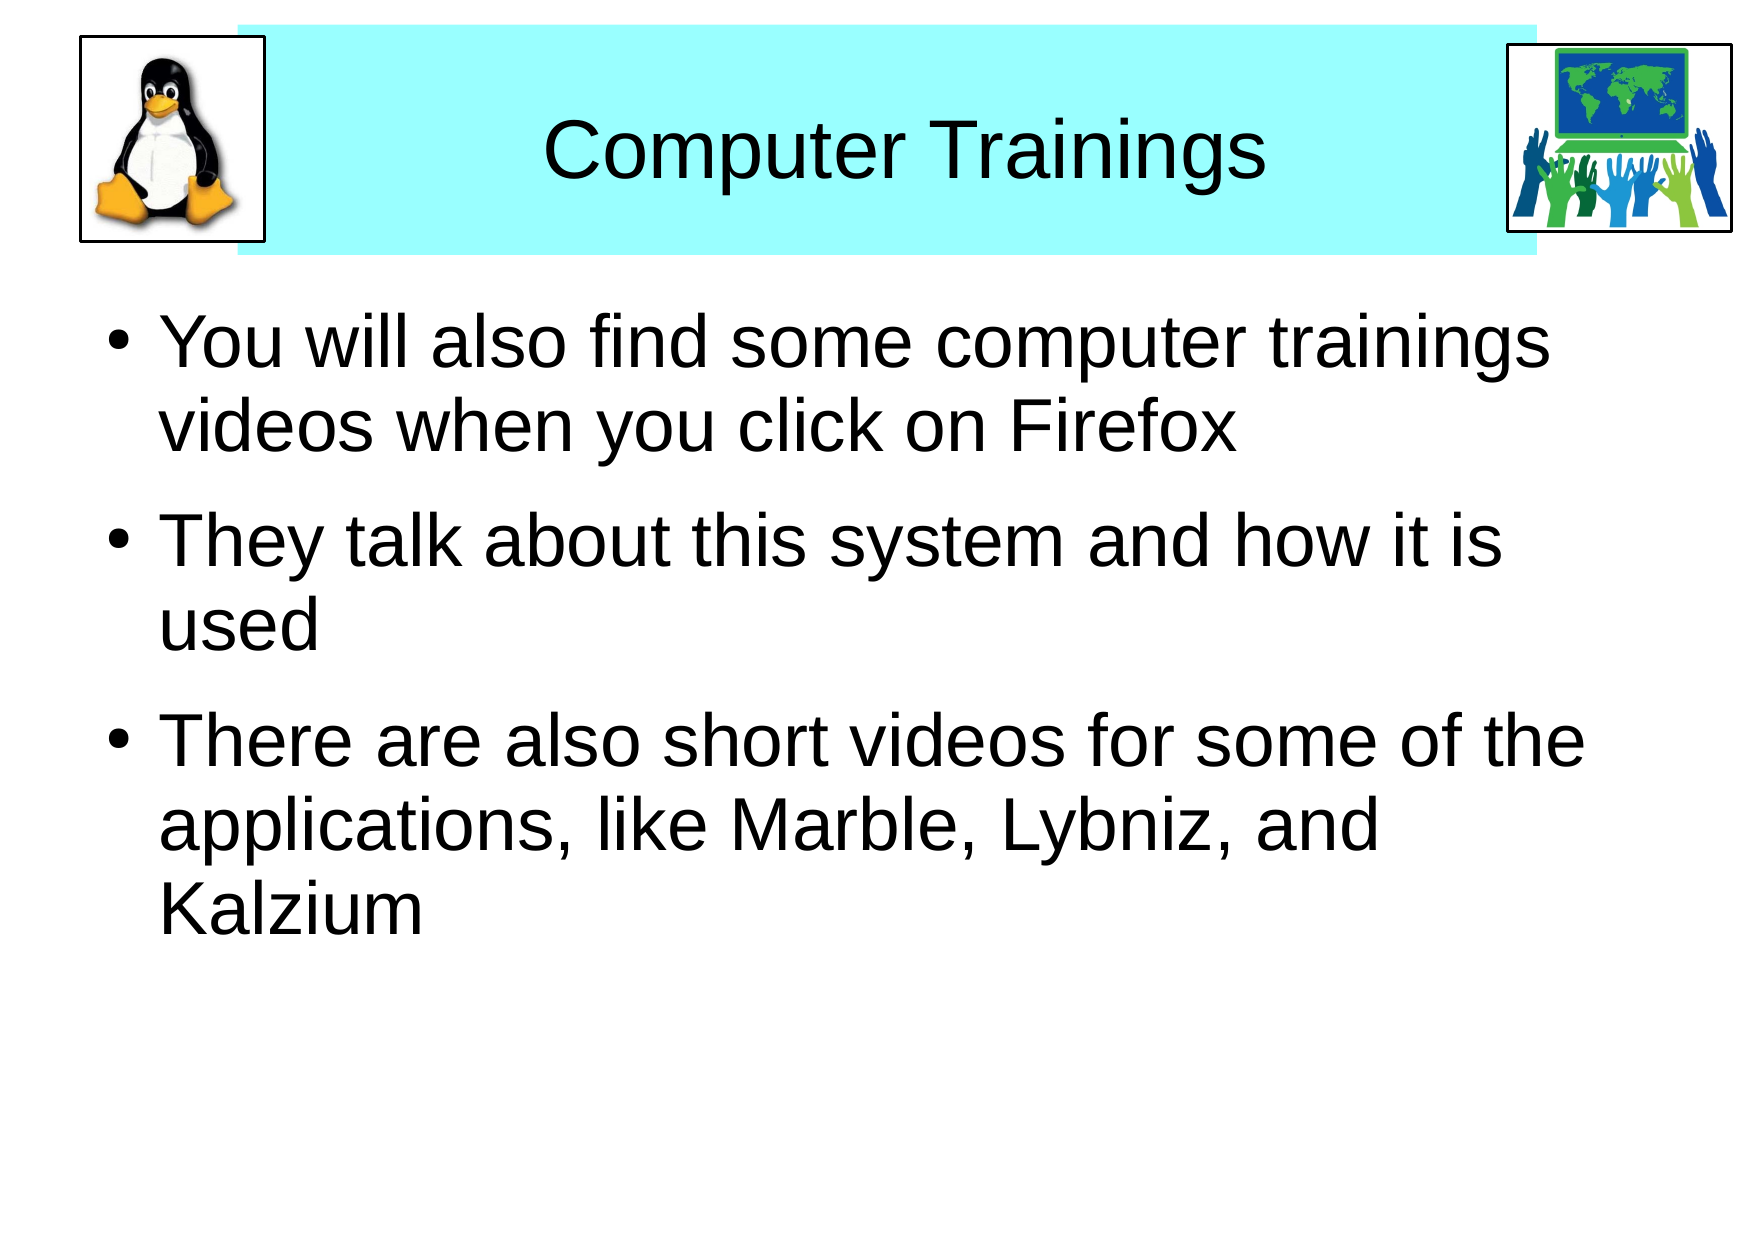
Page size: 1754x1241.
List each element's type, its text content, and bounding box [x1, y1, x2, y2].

picture [82, 38, 263, 240]
picture [1509, 46, 1730, 230]
title Computer Trainings [294, 47, 1516, 252]
list You will also find some computer trainings videos when you click on Firefox They talk about this system and how it is used There are also short videos for some of the applications, like Marble, Lybniz, and Kalzium [87, 299, 1667, 1019]
